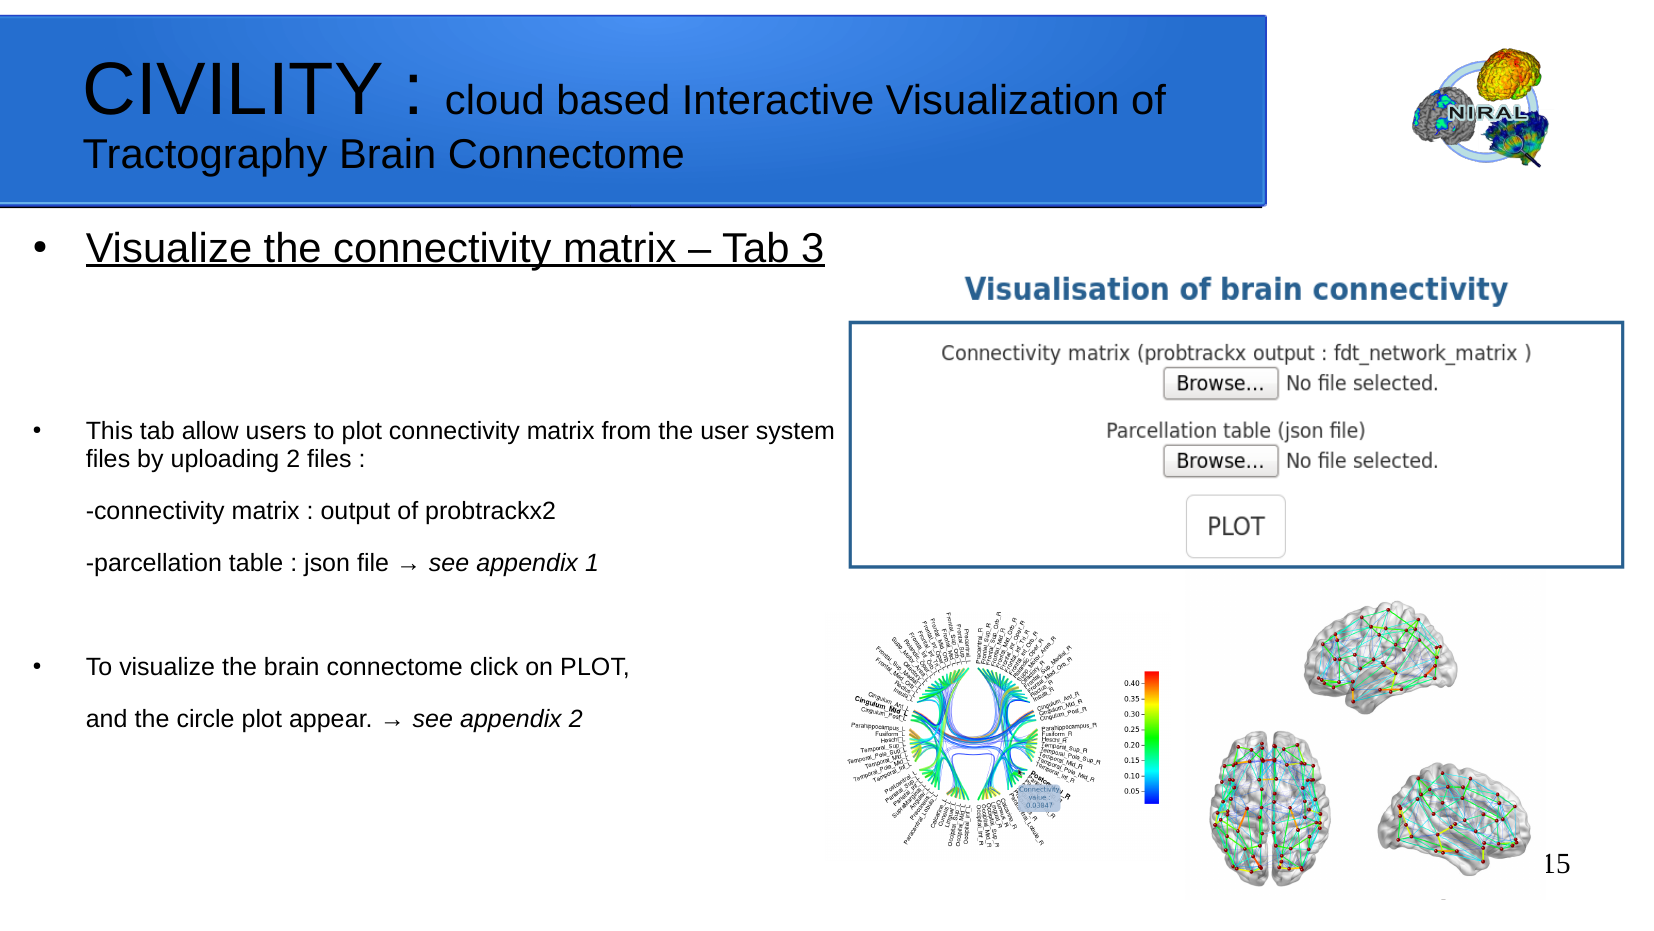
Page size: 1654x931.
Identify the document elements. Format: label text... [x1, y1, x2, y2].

title CIVILITY : cloud based Interactive Visualization of Tractography Brain Connectome [82, 35, 1235, 189]
picture [0, 13, 1270, 212]
picture [837, 249, 1636, 901]
picture [825, 612, 1171, 861]
picture [1395, 21, 1576, 196]
list Visualize the connectivity matrix – Tab 3 This tab allow users to plot connectivity matrix from the user system files by uploading 2 files : -connectivity matrix : output of probtrackx2 -parcellation table : json file → see appendix 1 To visualize the brain connectome click on PLOT, and the circle plot appear. → see appendix 2 [15, 224, 841, 764]
